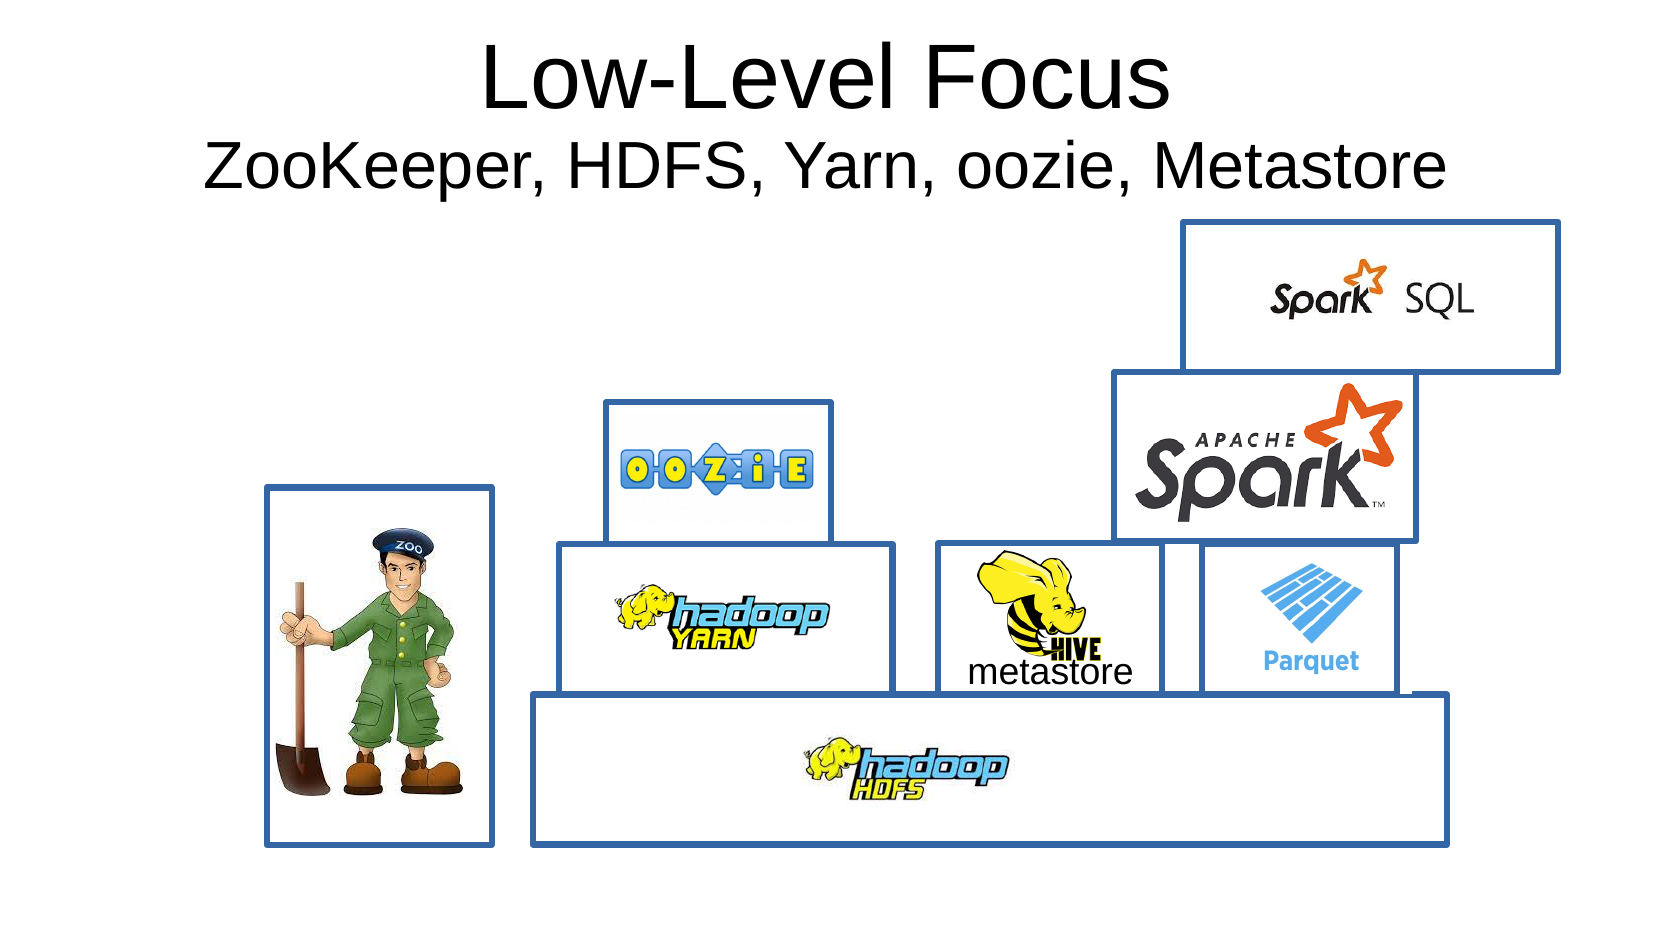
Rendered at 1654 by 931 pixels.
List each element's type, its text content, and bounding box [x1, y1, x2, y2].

picture [275, 528, 463, 796]
picture [977, 550, 1101, 642]
picture [1258, 234, 1484, 363]
picture [619, 412, 815, 526]
title Low-Level Focus ZooKeeper, HDFS, Yarn, oozie, Metastore [82, 26, 1571, 204]
picture [1135, 383, 1403, 522]
picture [609, 556, 839, 680]
picture [728, 712, 1104, 825]
picture [1400, 544, 1412, 694]
text_box metastore [952, 642, 1149, 700]
picture [1211, 547, 1394, 691]
